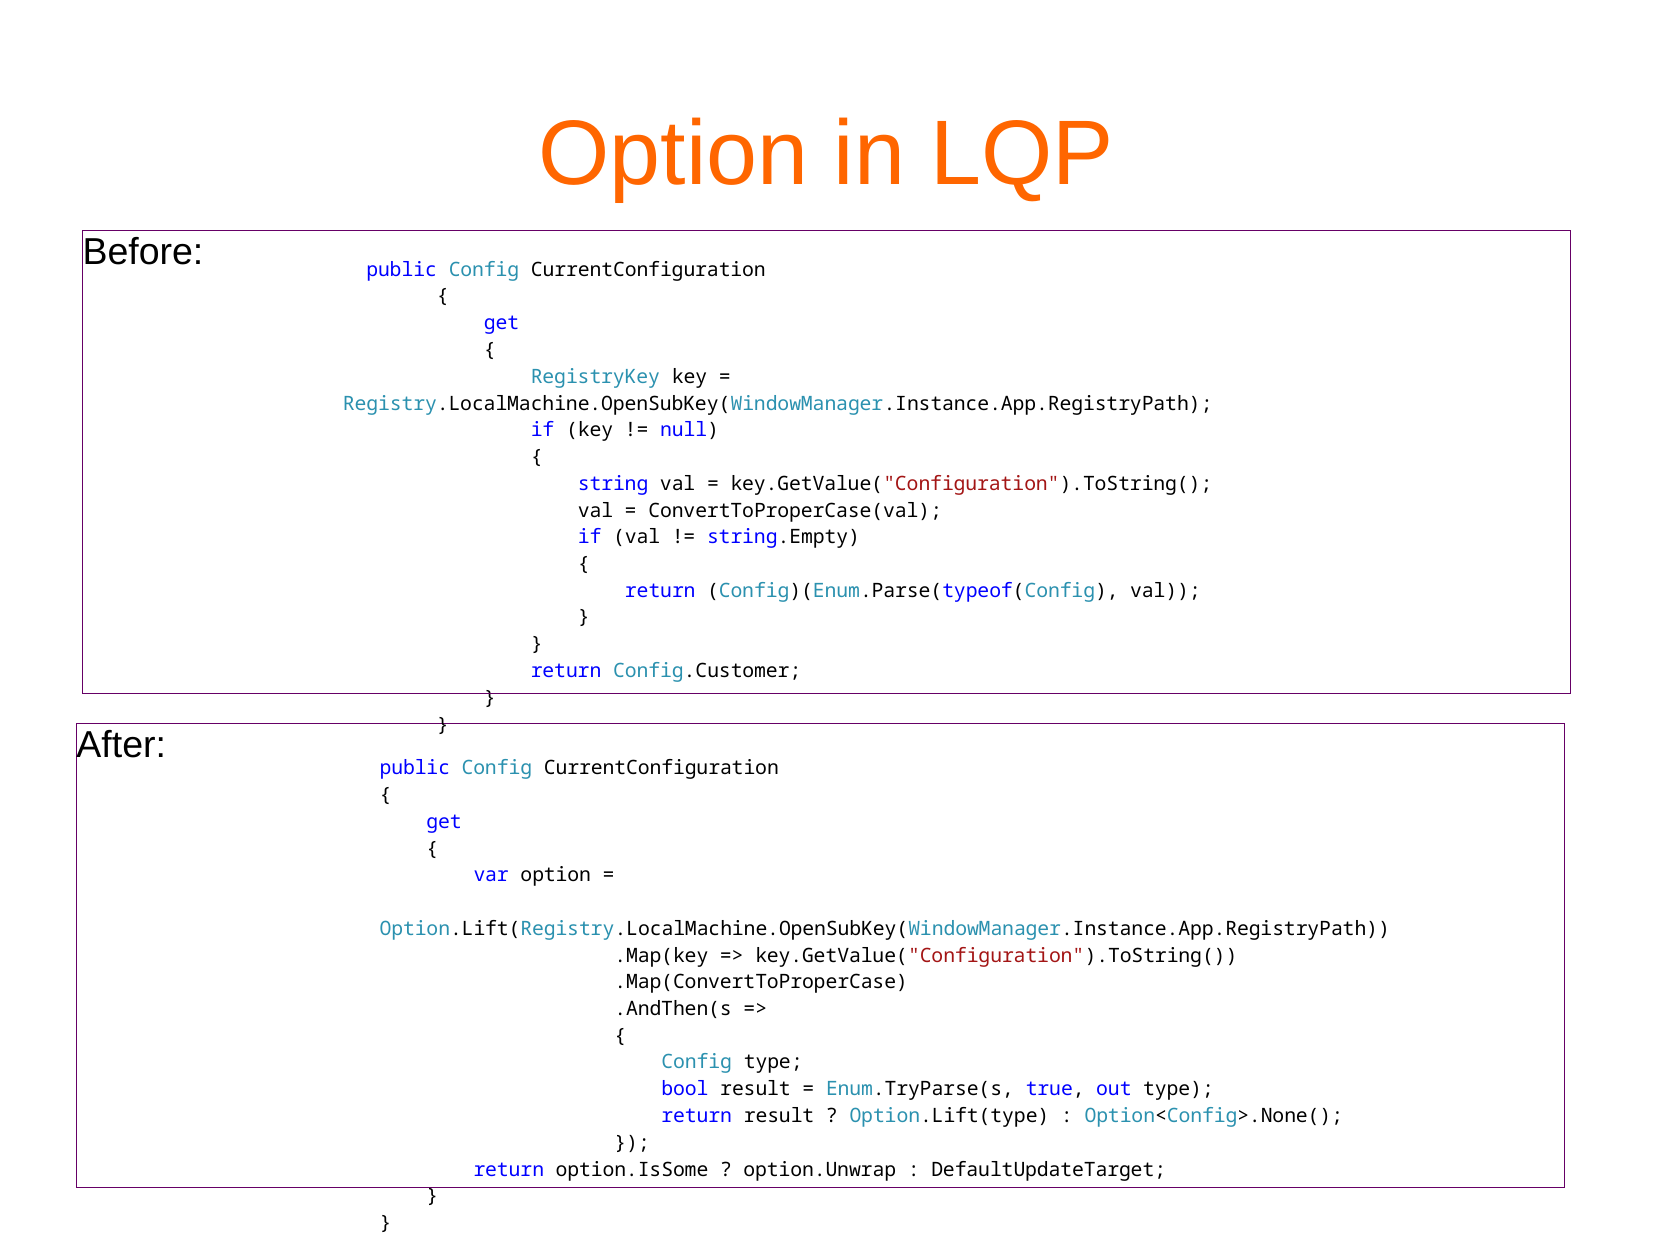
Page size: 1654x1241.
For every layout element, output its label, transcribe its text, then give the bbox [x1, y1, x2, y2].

list After: [76, 723, 1565, 1188]
text_box public Config CurrentConfiguration { get { var option = Option.Lift(Registry.LocalMachine.OpenSubKey(WindowManager.Instance.App.RegistryPath)) .Map(key => key.GetValue("Configuration").ToString()) .Map(ConvertToProperCase) .AndThen(s => { Config type; bool result = Enum.TryParse(s, true, out type); return result ? Option.Lift(type) : Option<Config>.None(); }); return option.IsSome ? option.Unwrap : DefaultUpdateTarget; } } [364, 746, 1448, 1157]
title Option in LQP [82, 49, 1571, 230]
list Before: [82, 230, 1571, 694]
